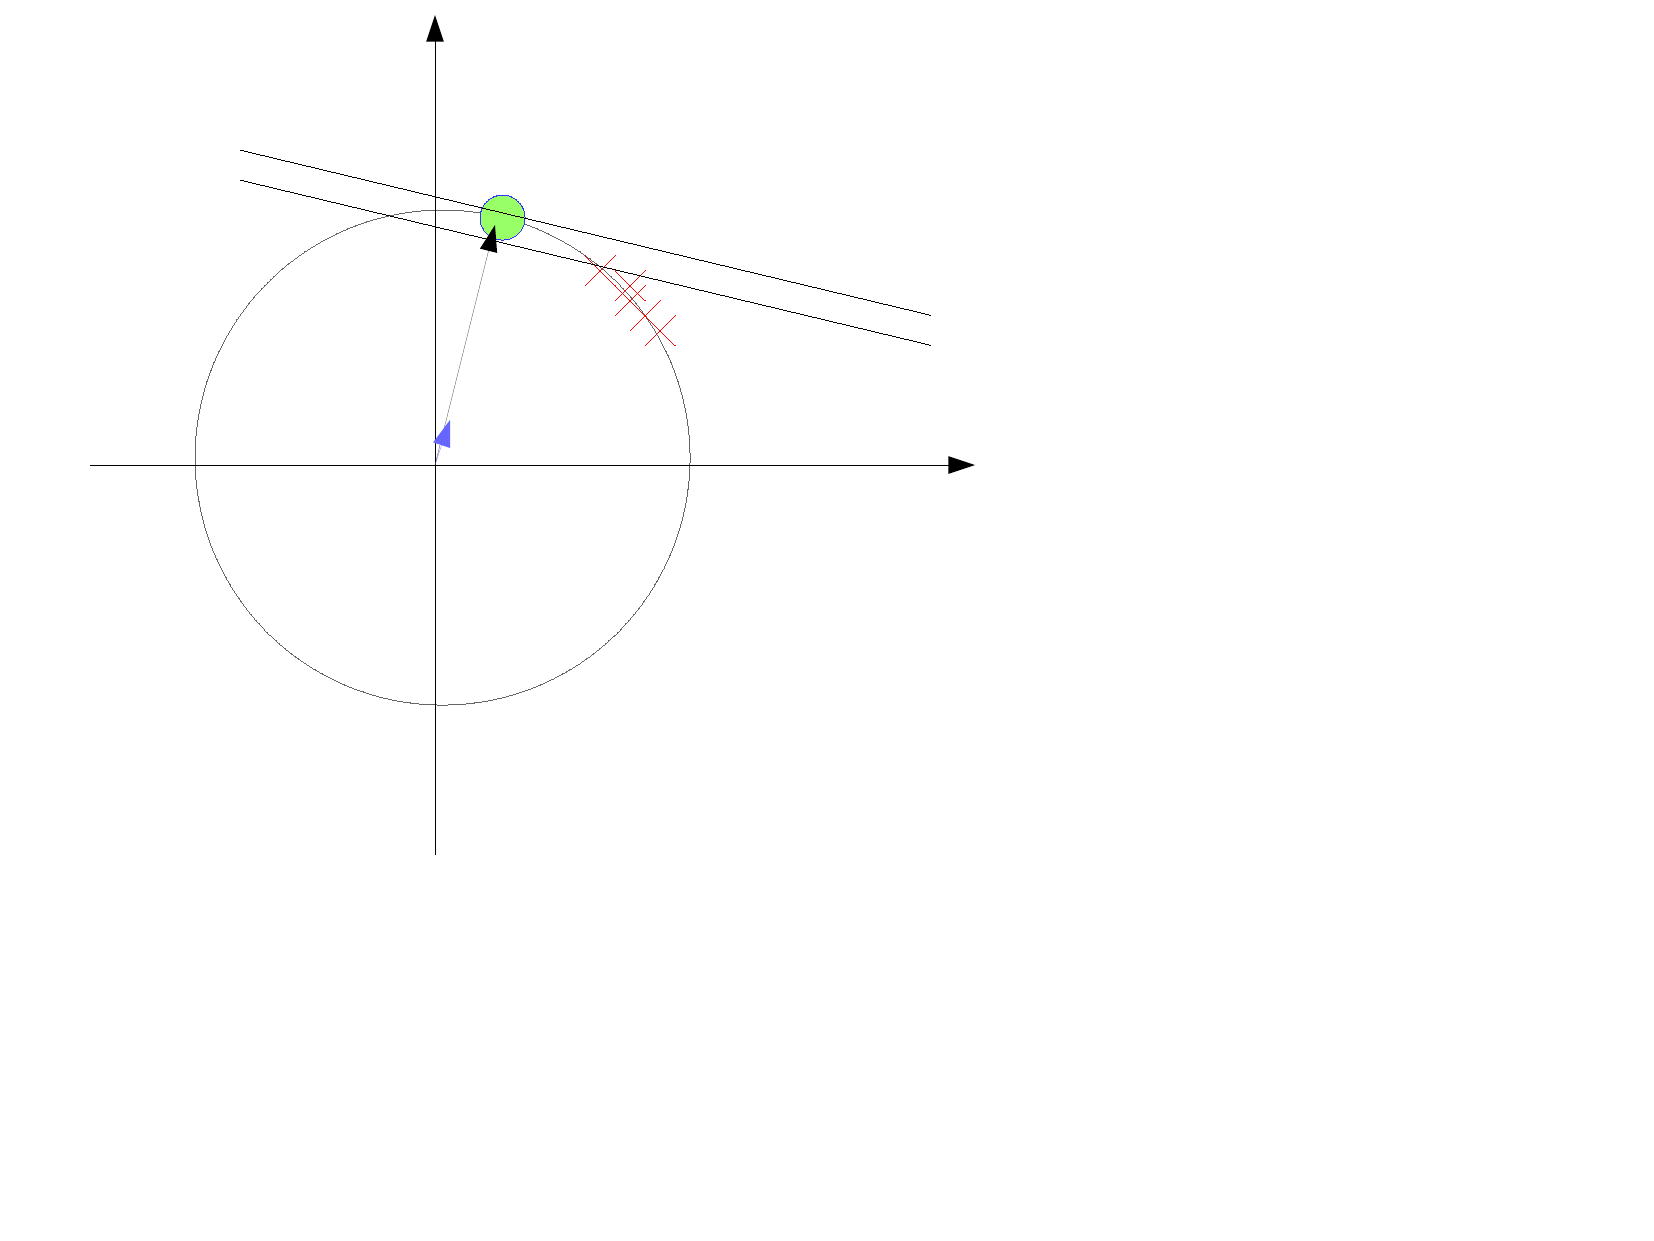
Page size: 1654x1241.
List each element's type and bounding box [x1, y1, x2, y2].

text_box [480, 195, 526, 241]
